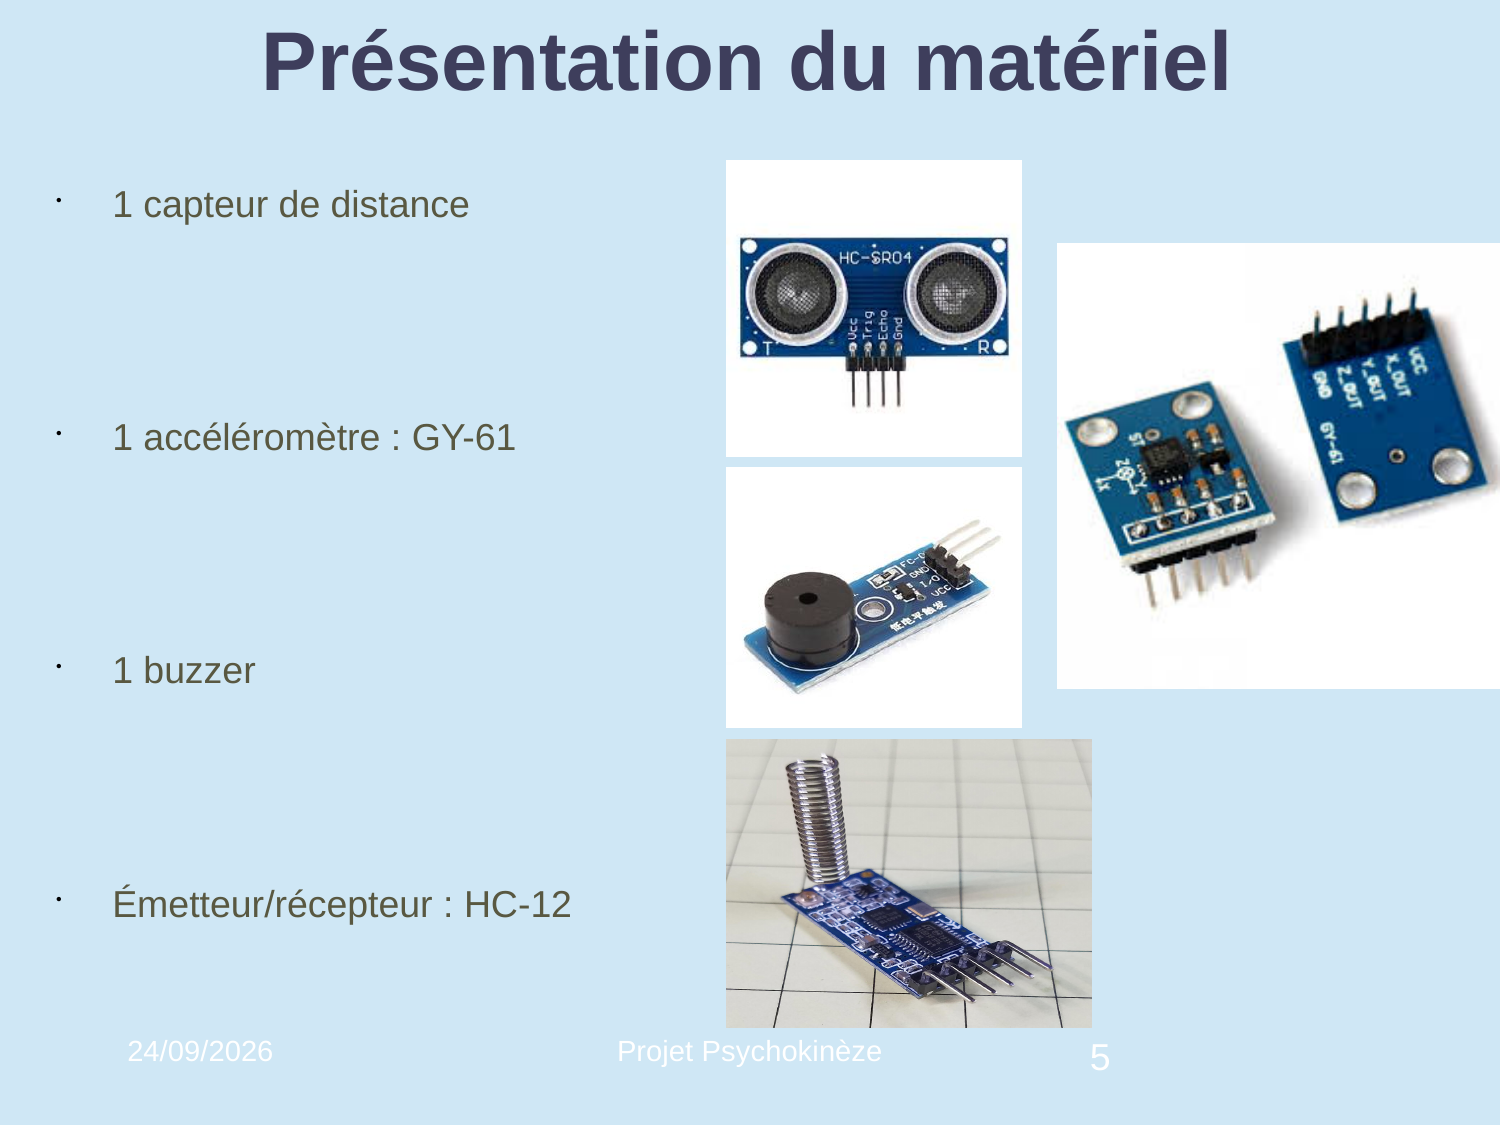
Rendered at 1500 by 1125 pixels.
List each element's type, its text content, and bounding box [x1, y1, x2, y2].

list 1 capteur de distance 1 accéléromètre : GY-61 1 buzzer Émetteur/récepteur : HC-12 [41, 172, 588, 923]
picture [726, 160, 1022, 457]
picture [1057, 243, 1500, 689]
picture [726, 739, 1092, 1028]
slide_number <numéro> [1074, 1025, 1388, 1100]
picture [726, 467, 1022, 728]
title Présentation du matériel [41, 0, 1454, 188]
